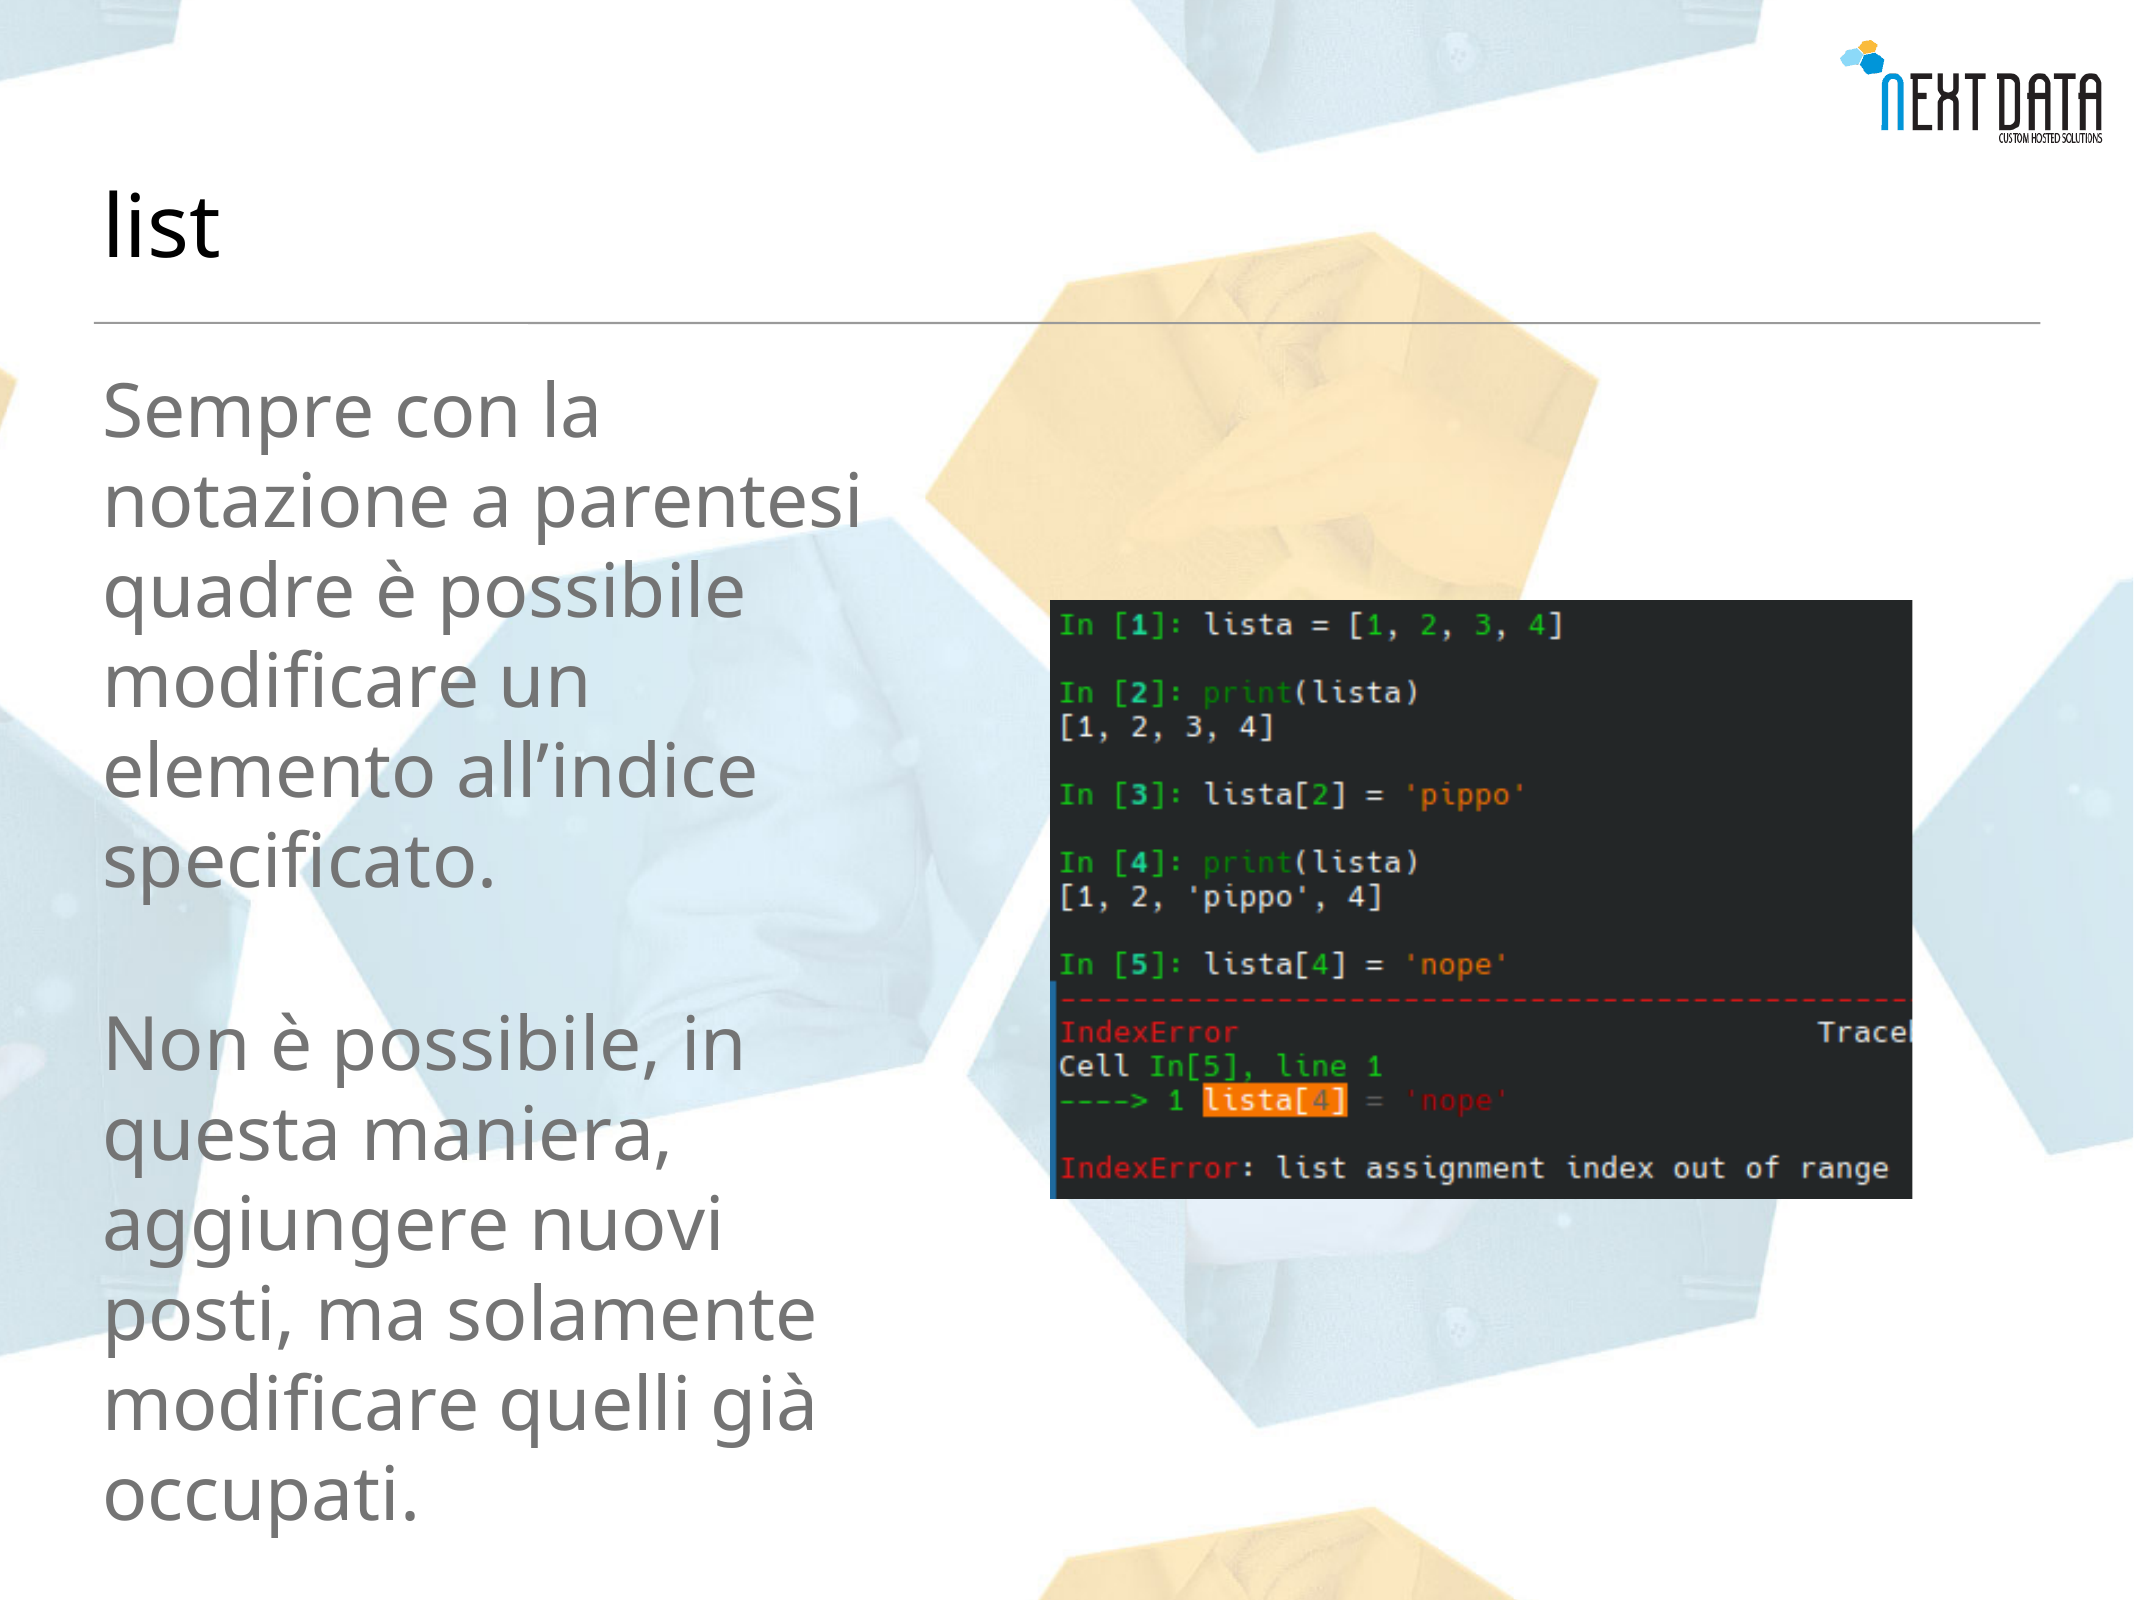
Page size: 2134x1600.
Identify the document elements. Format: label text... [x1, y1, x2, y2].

text_box list [93, 54, 2040, 284]
picture [0, 0, 2134, 1600]
text_box Sempre con la notazione a parentesi quadre è possibile modificare un elemento all’indice specificato. Non è possibile, in questa maniera, aggiungere nuovi posti, ma solamente modificare quelli già occupati. [93, 354, 938, 1449]
